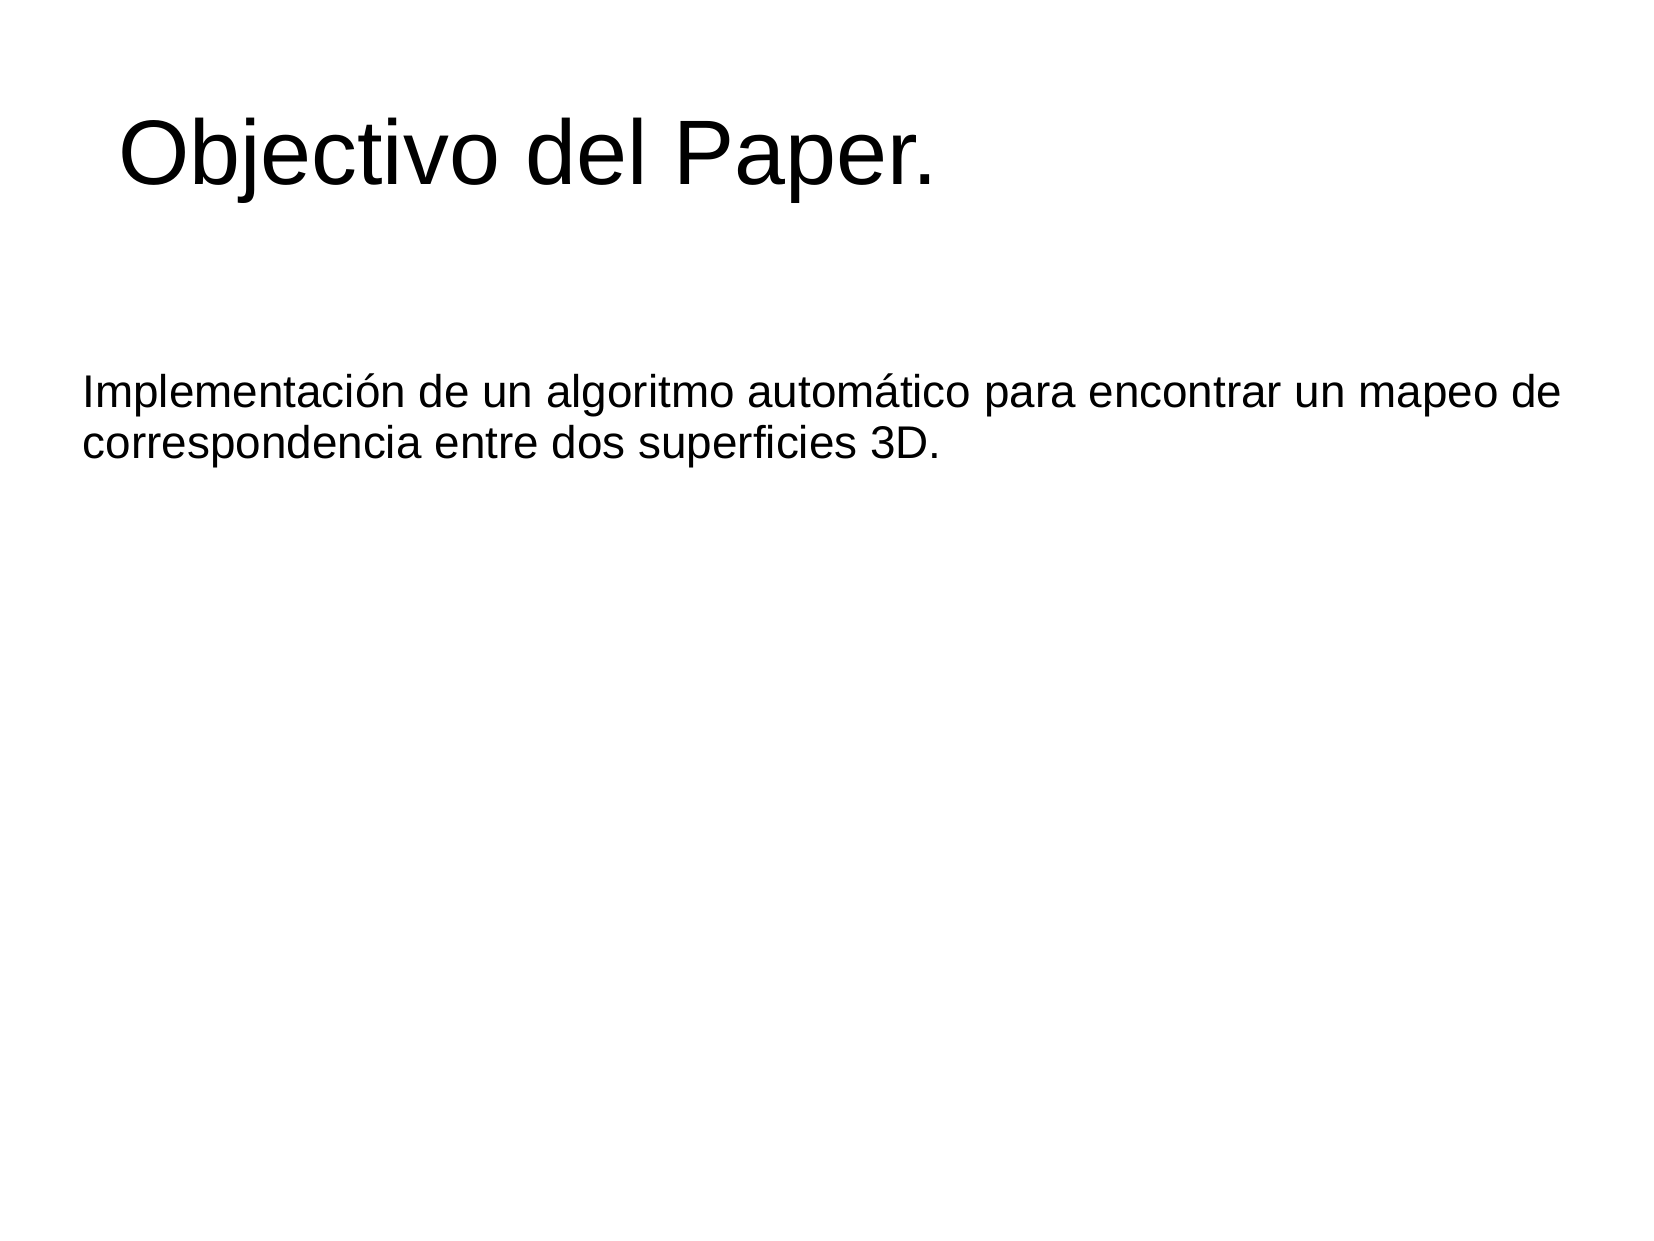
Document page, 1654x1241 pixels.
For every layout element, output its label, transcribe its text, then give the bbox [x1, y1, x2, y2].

title Objectivo del Paper. [82, 49, 1571, 257]
list Implementación de un algoritmo automático para encontrar un mapeo de correspondencia entre dos superficies 3D. [82, 290, 1571, 1010]
